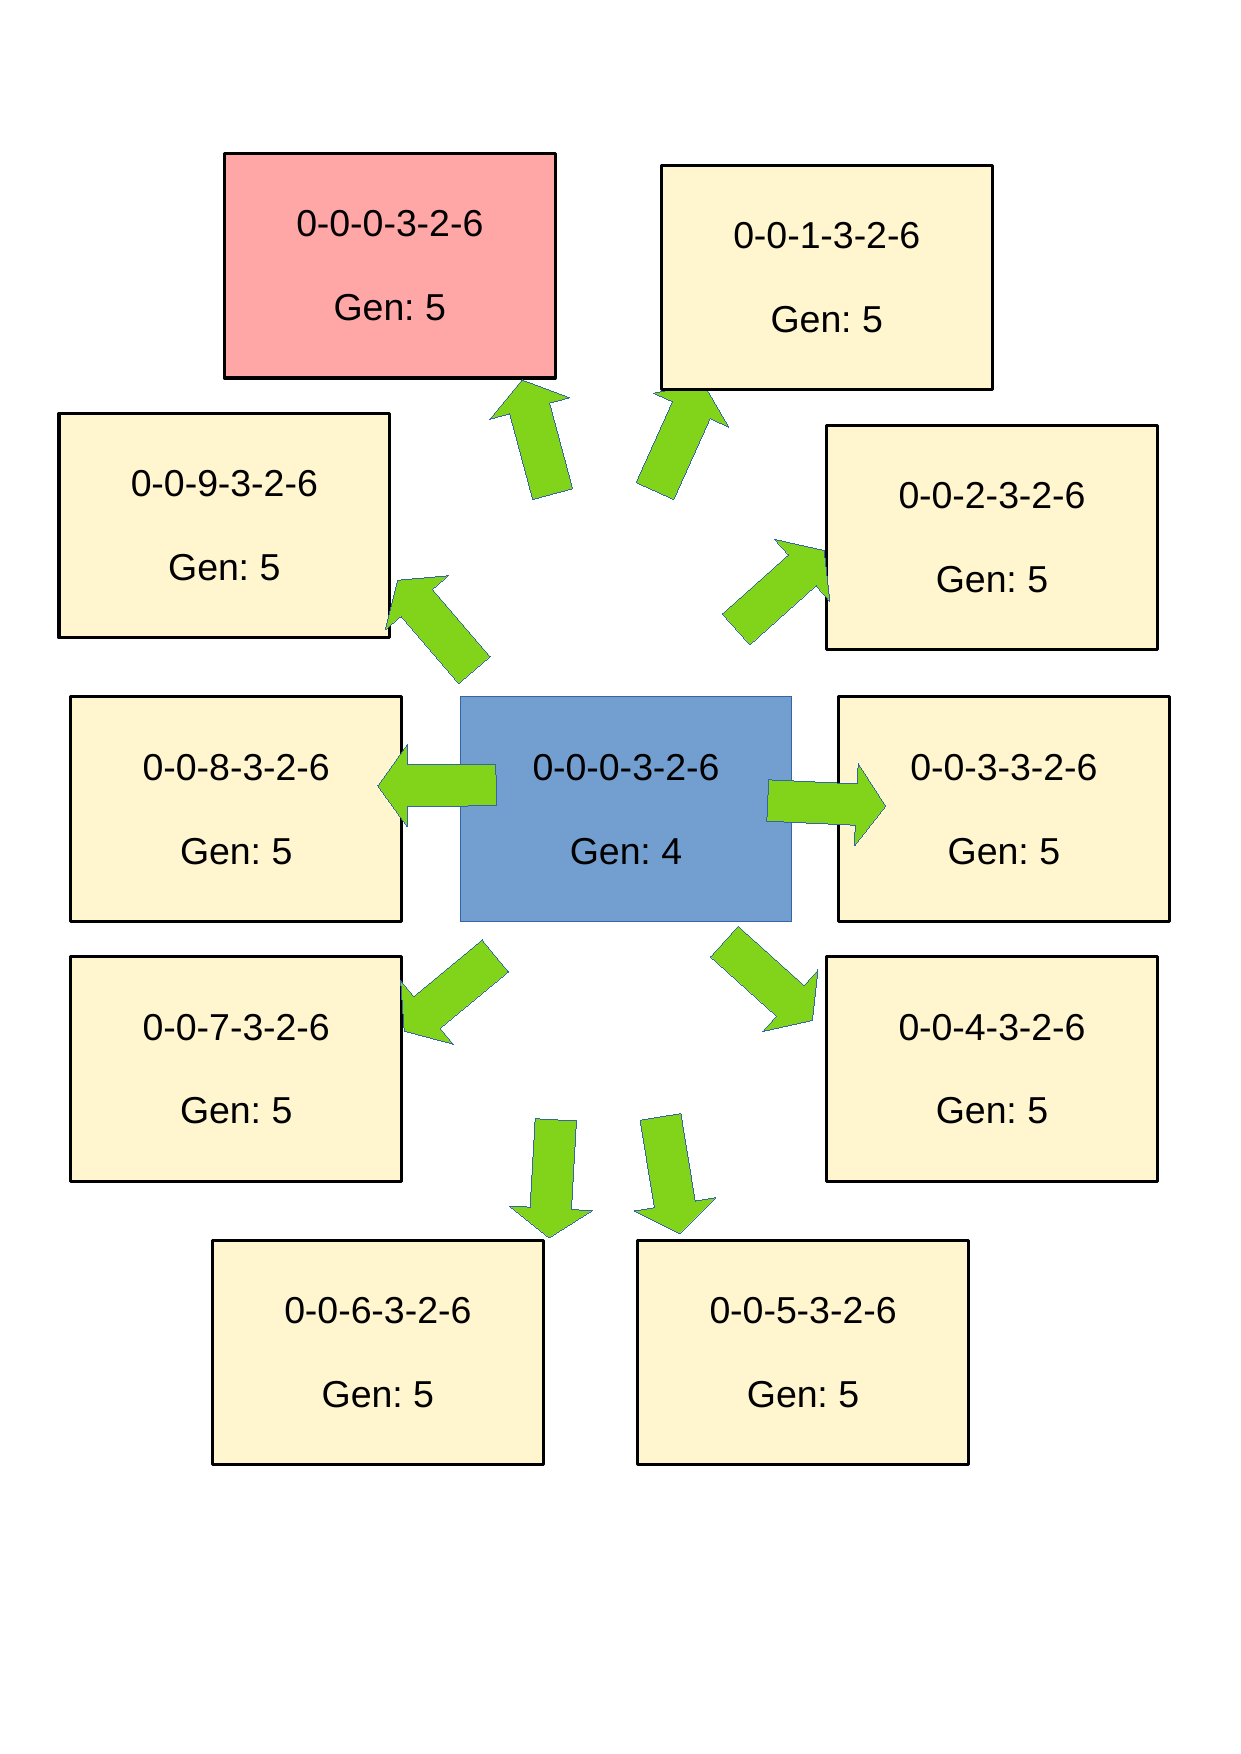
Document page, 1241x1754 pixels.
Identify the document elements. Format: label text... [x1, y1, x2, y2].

text_box 0-0-0-3-2-6 Gen: 4 [460, 696, 792, 922]
text_box [766, 763, 886, 846]
text_box [377, 744, 497, 827]
text_box [509, 1118, 593, 1238]
text_box 0-0-0-3-2-6 Gen: 5 [224, 153, 556, 378]
text_box [385, 575, 491, 684]
text_box [634, 1113, 716, 1234]
text_box 0-0-9-3-2-6 Gen: 5 [59, 413, 390, 638]
text_box [722, 539, 830, 645]
text_box [489, 379, 573, 500]
text_box [710, 926, 818, 1032]
text_box 0-0-6-3-2-6 Gen: 5 [212, 1240, 544, 1465]
text_box [636, 390, 729, 500]
text_box [400, 939, 509, 1045]
text_box 0-0-2-3-2-6 Gen: 5 [826, 425, 1158, 650]
text_box 0-0-5-3-2-6 Gen: 5 [637, 1240, 969, 1465]
text_box 0-0-8-3-2-6 Gen: 5 [70, 696, 402, 922]
text_box 0-0-4-3-2-6 Gen: 5 [826, 956, 1158, 1182]
text_box 0-0-7-3-2-6 Gen: 5 [70, 956, 402, 1182]
text_box 0-0-3-3-2-6 Gen: 5 [838, 696, 1170, 922]
text_box 0-0-1-3-2-6 Gen: 5 [661, 165, 993, 390]
